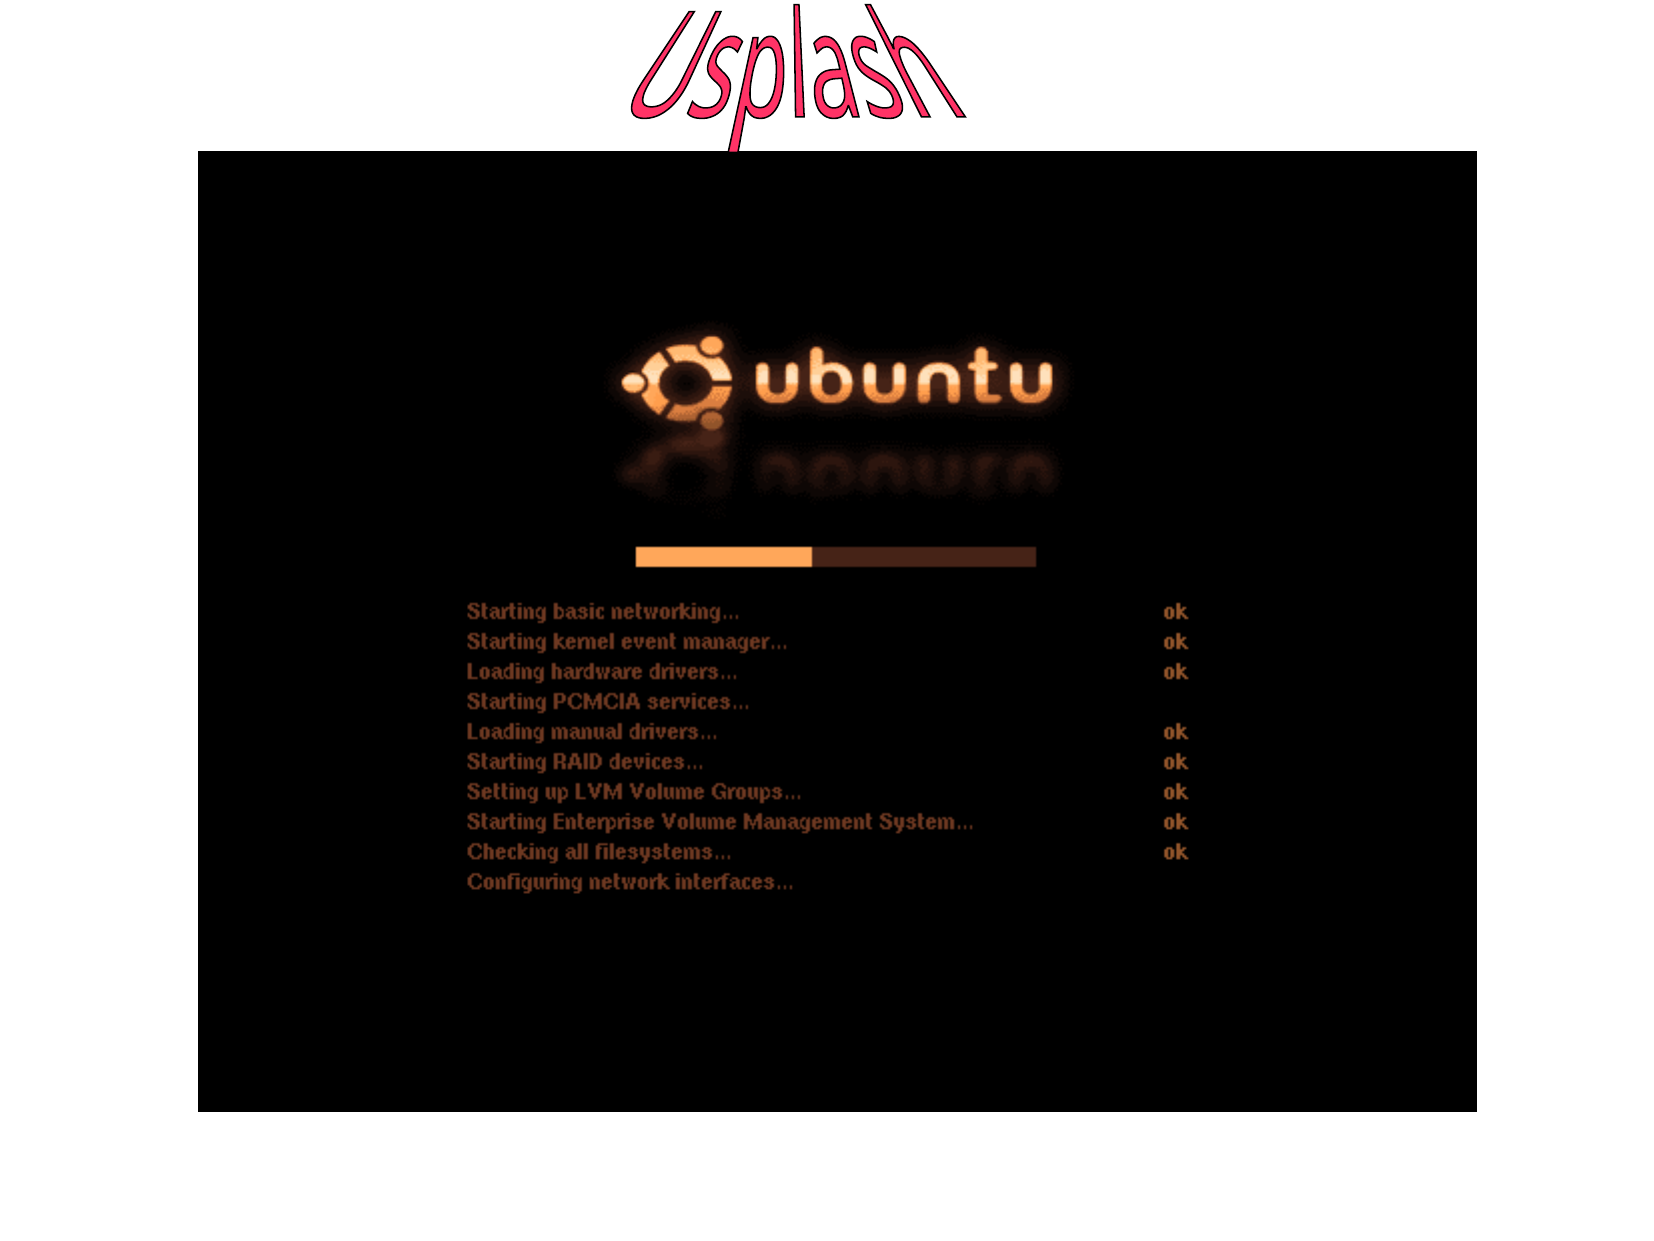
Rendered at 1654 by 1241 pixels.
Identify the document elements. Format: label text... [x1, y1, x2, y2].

text_box Usplash [728, 36, 784, 153]
text_box Usplash [851, 36, 903, 119]
picture [198, 151, 1477, 1112]
text_box Usplash [687, 36, 743, 119]
text_box Usplash [631, 11, 721, 119]
text_box Usplash [794, 4, 805, 117]
text_box Usplash [813, 36, 859, 119]
text_box Usplash [865, 4, 966, 117]
